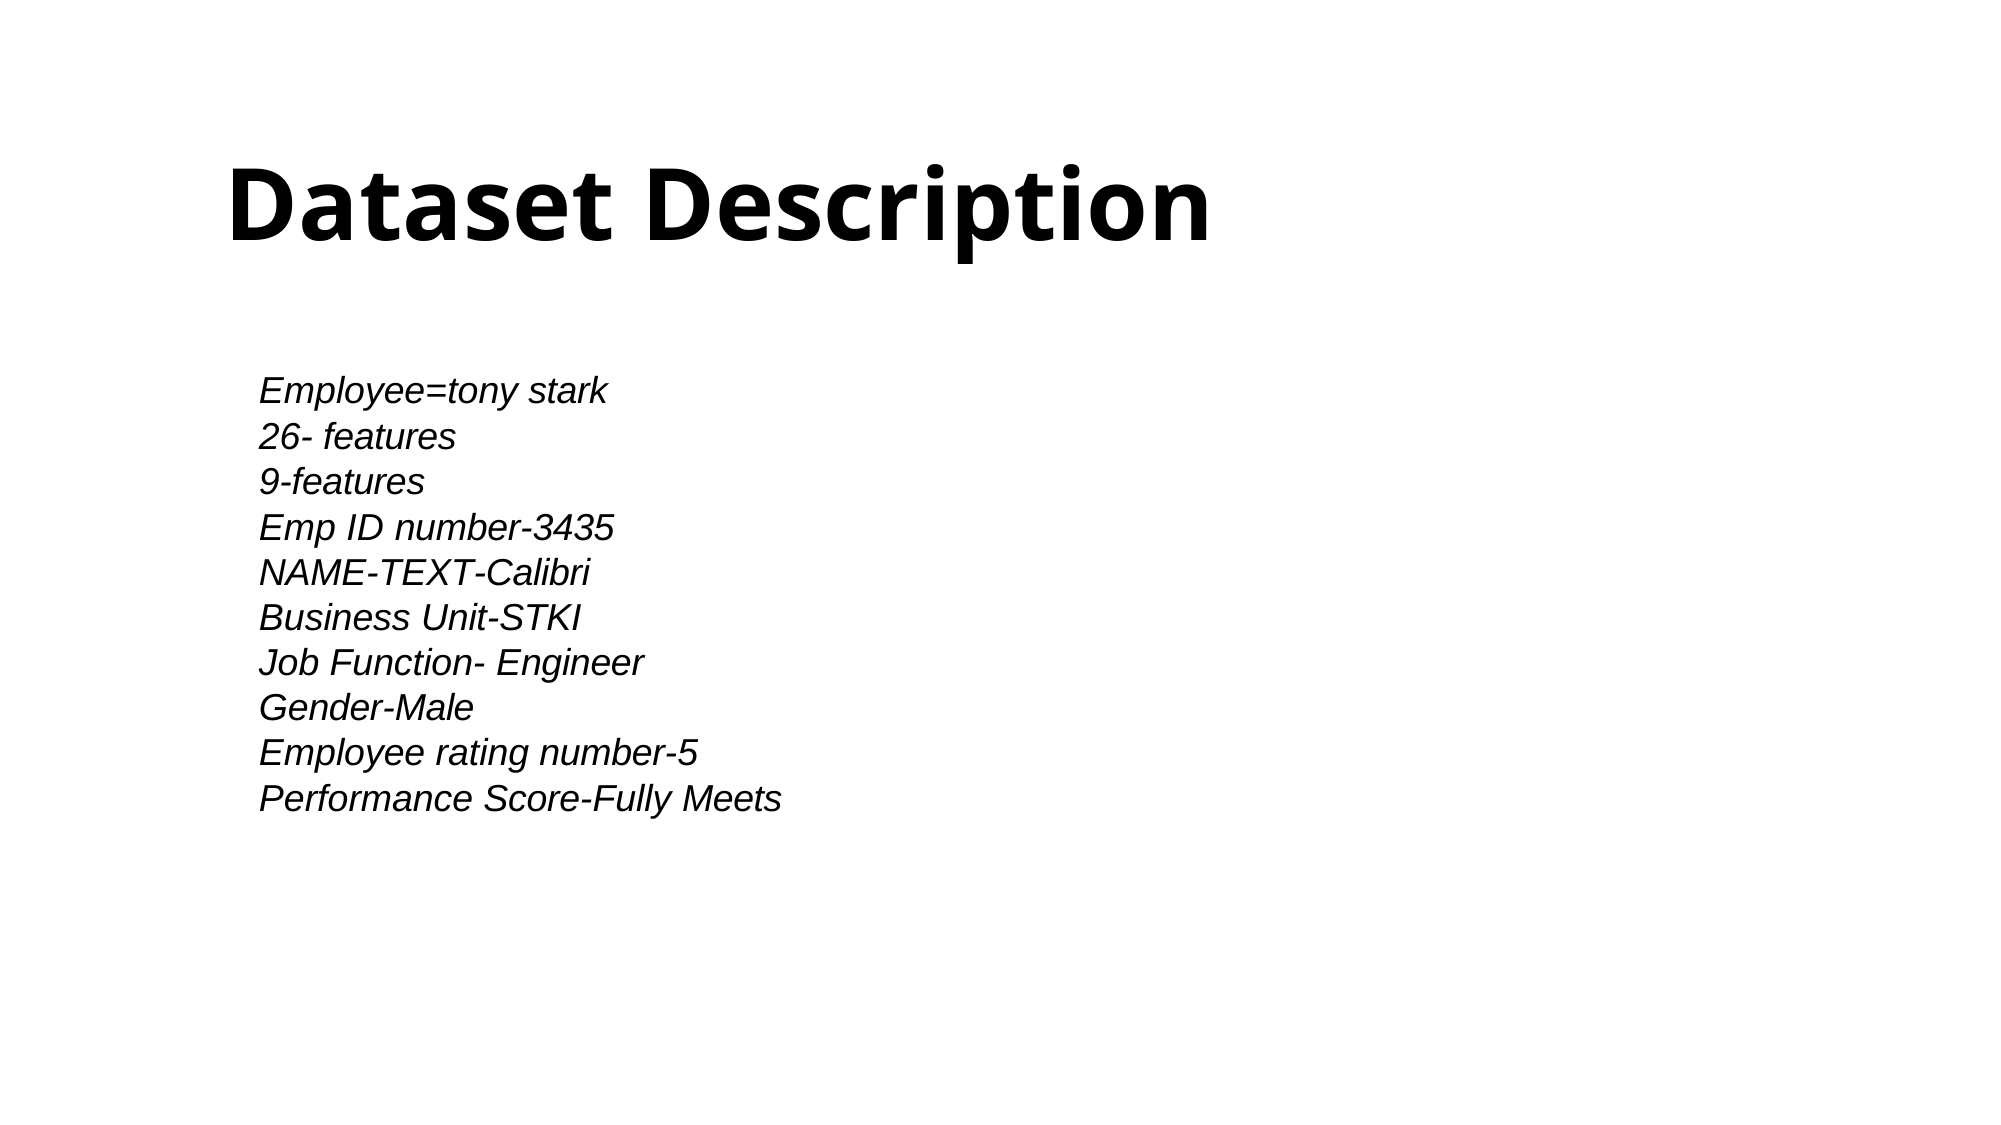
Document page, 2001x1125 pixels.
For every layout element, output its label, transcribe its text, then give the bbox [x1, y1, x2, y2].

title Dataset Description [91, 44, 1661, 343]
text_box Employee=tony stark 26- features 9-features Emp ID number-3435 NAME-TEXT-Calibri Business Unit-STKI Job Function- Engineer Gender-Male Employee rating number-5 Performance Score-Fully Meets [256, 364, 789, 821]
